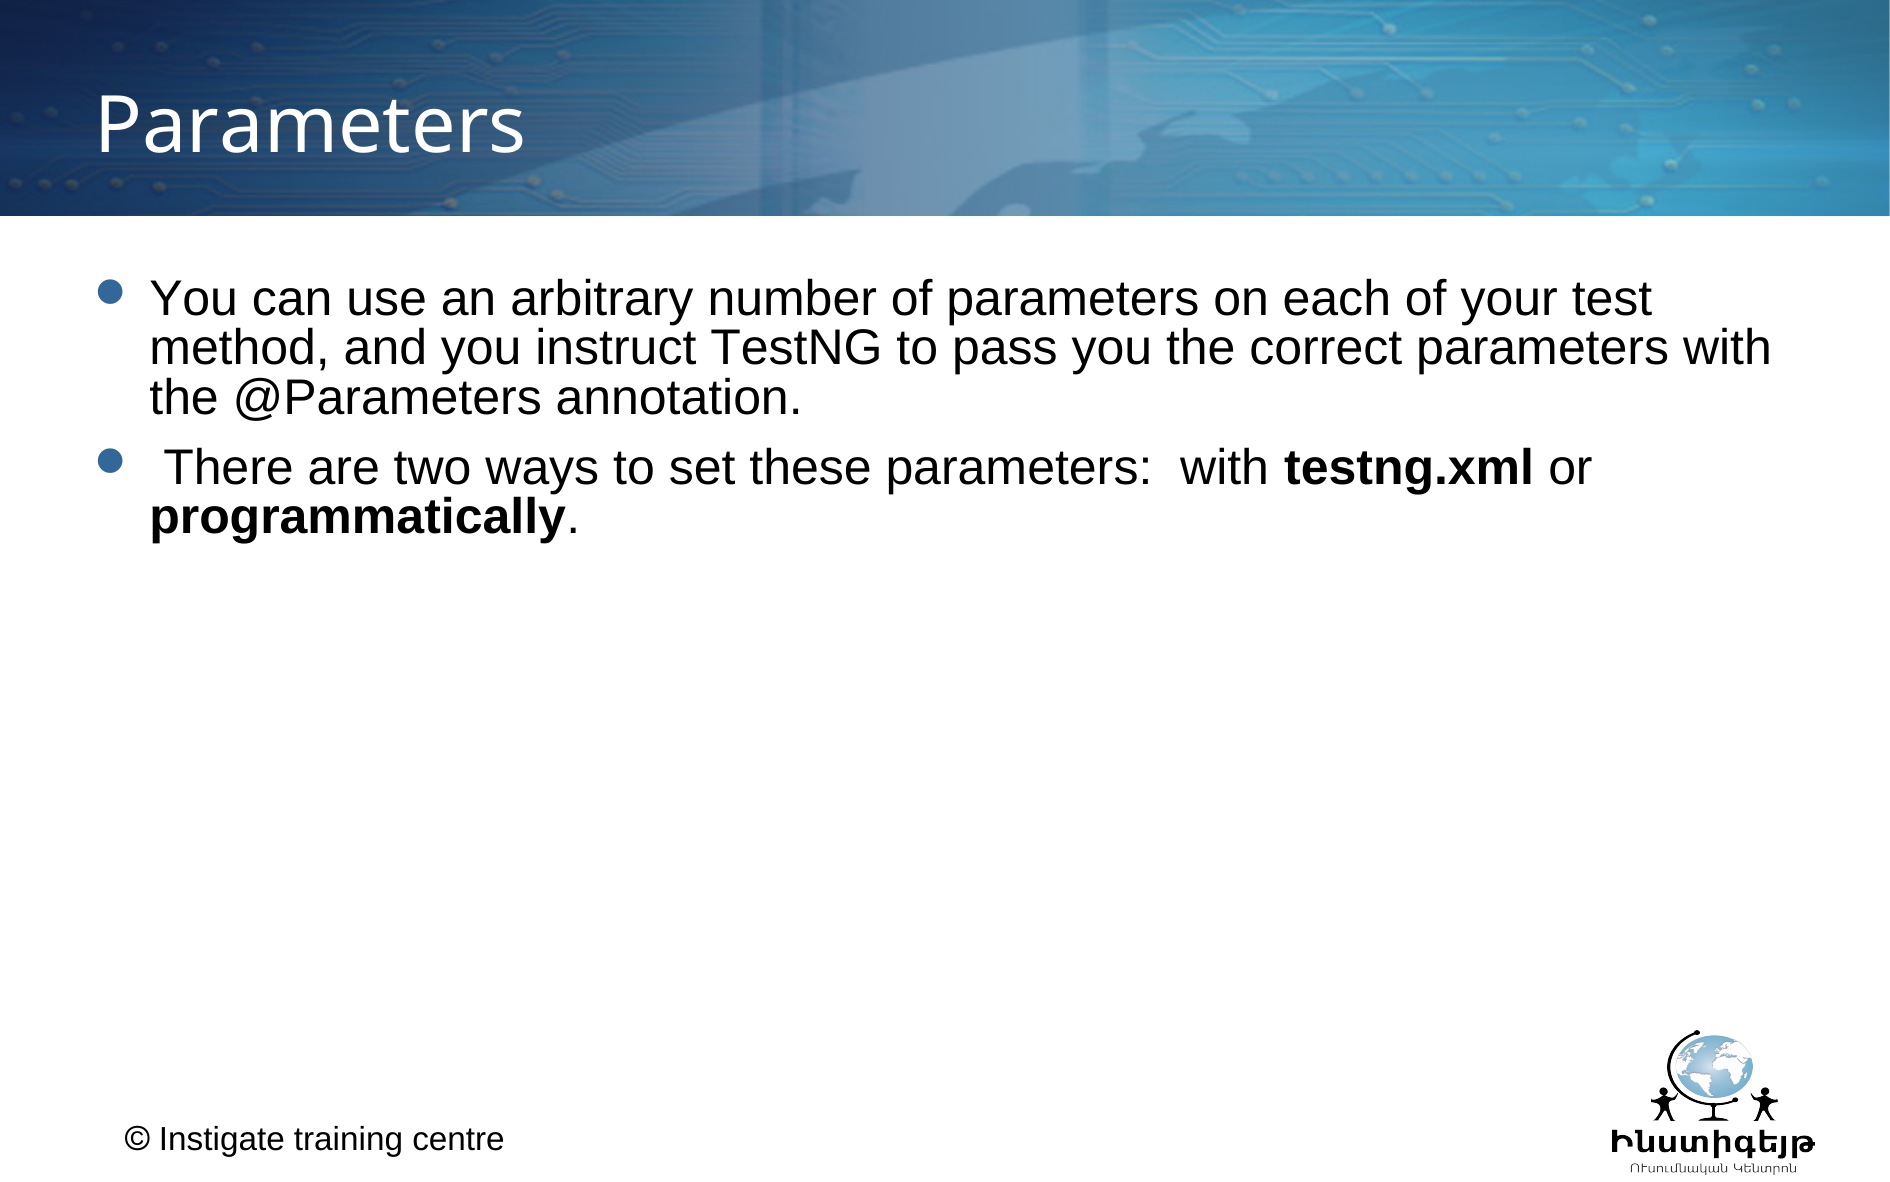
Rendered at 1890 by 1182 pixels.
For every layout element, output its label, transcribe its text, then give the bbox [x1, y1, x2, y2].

picture [0, 0, 1890, 216]
title Parameters [94, 47, 1793, 51]
list You can use an arbitrary number of parameters on each of your test method, and you instruct TestNG to pass you the correct parameters with the @Parameters annotation. There are two ways to set these parameters: with testng.xml or programmatically. [94, 275, 1794, 298]
picture [1612, 1030, 1815, 1175]
